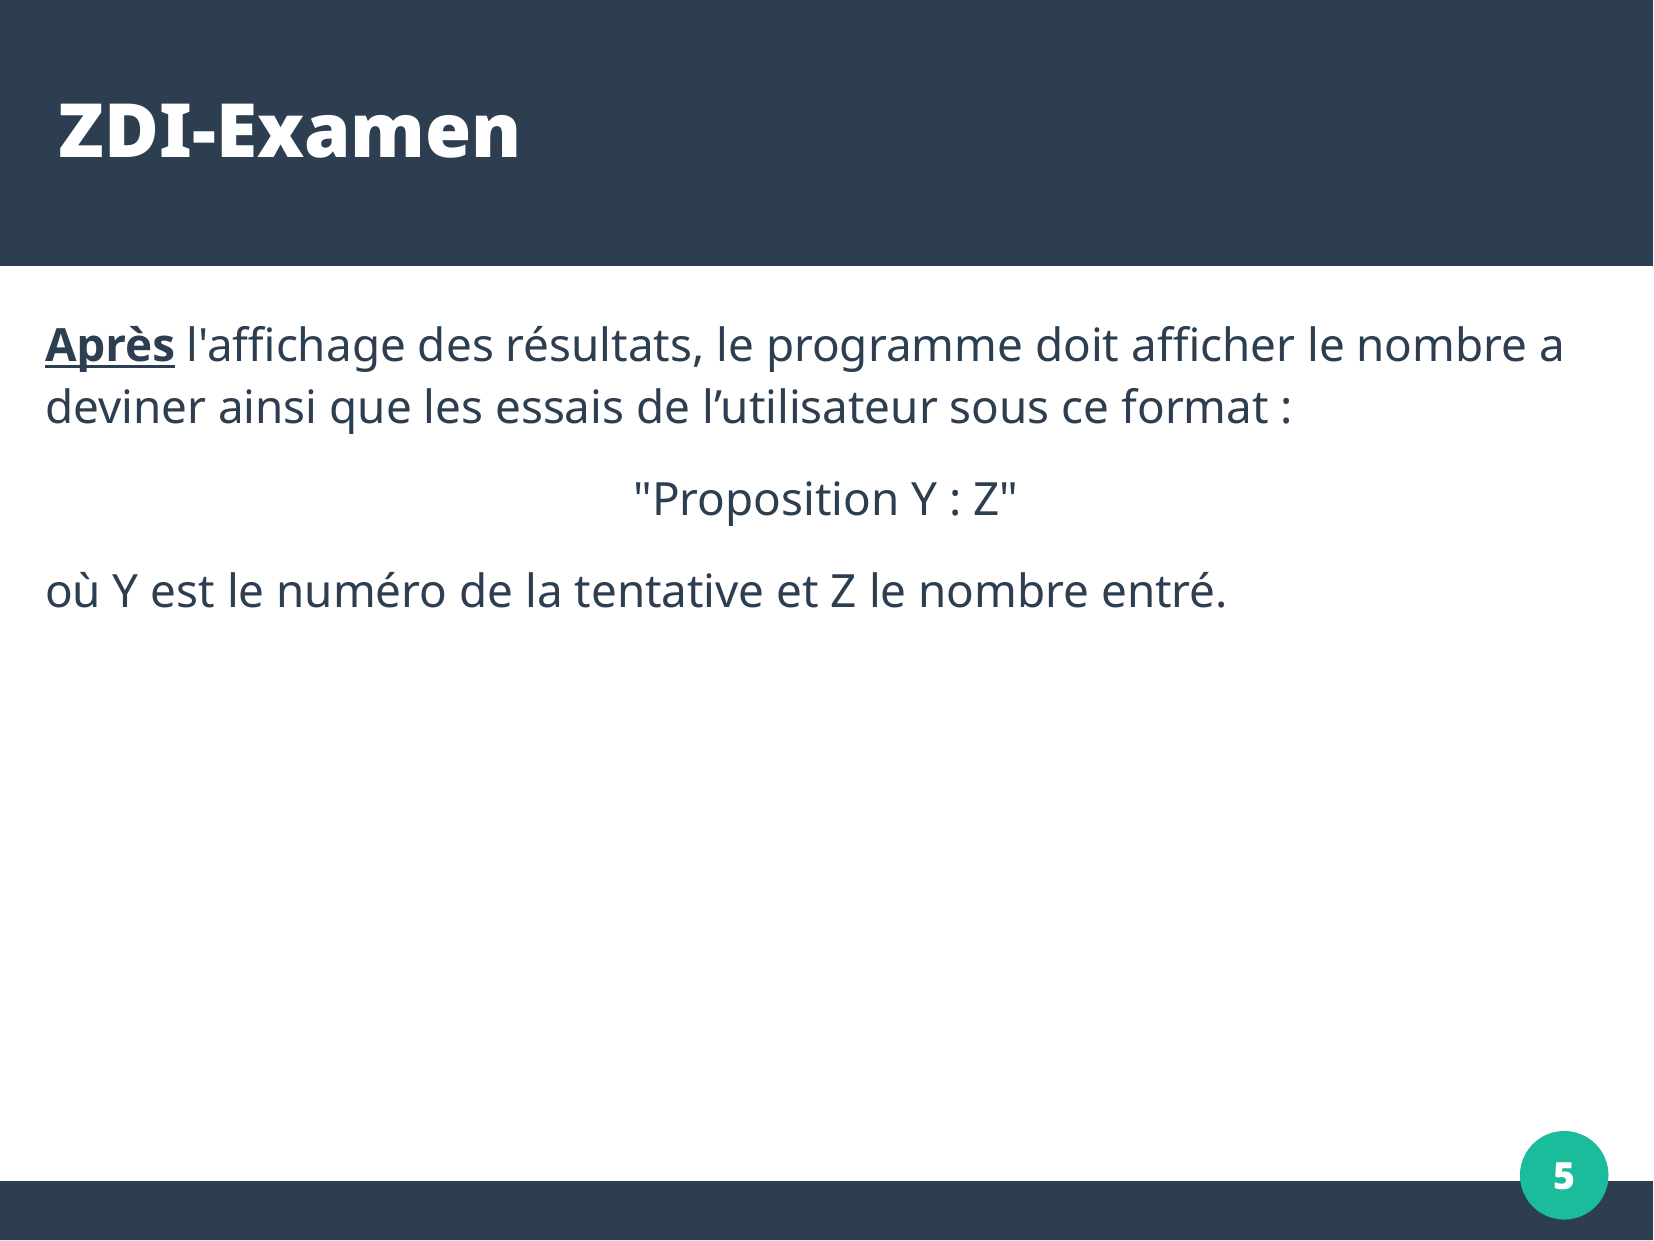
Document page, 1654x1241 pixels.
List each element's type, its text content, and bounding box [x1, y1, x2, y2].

title ZDI-Examen [58, 49, 1594, 207]
list Après l'affichage des résultats, le programme doit afficher le nombre a deviner ainsi que les essais de l’utilisateur sous ce format : "Proposition Y : Z" où Y est le numéro de la tentative et Z le nombre entré. [44, 312, 1620, 1140]
